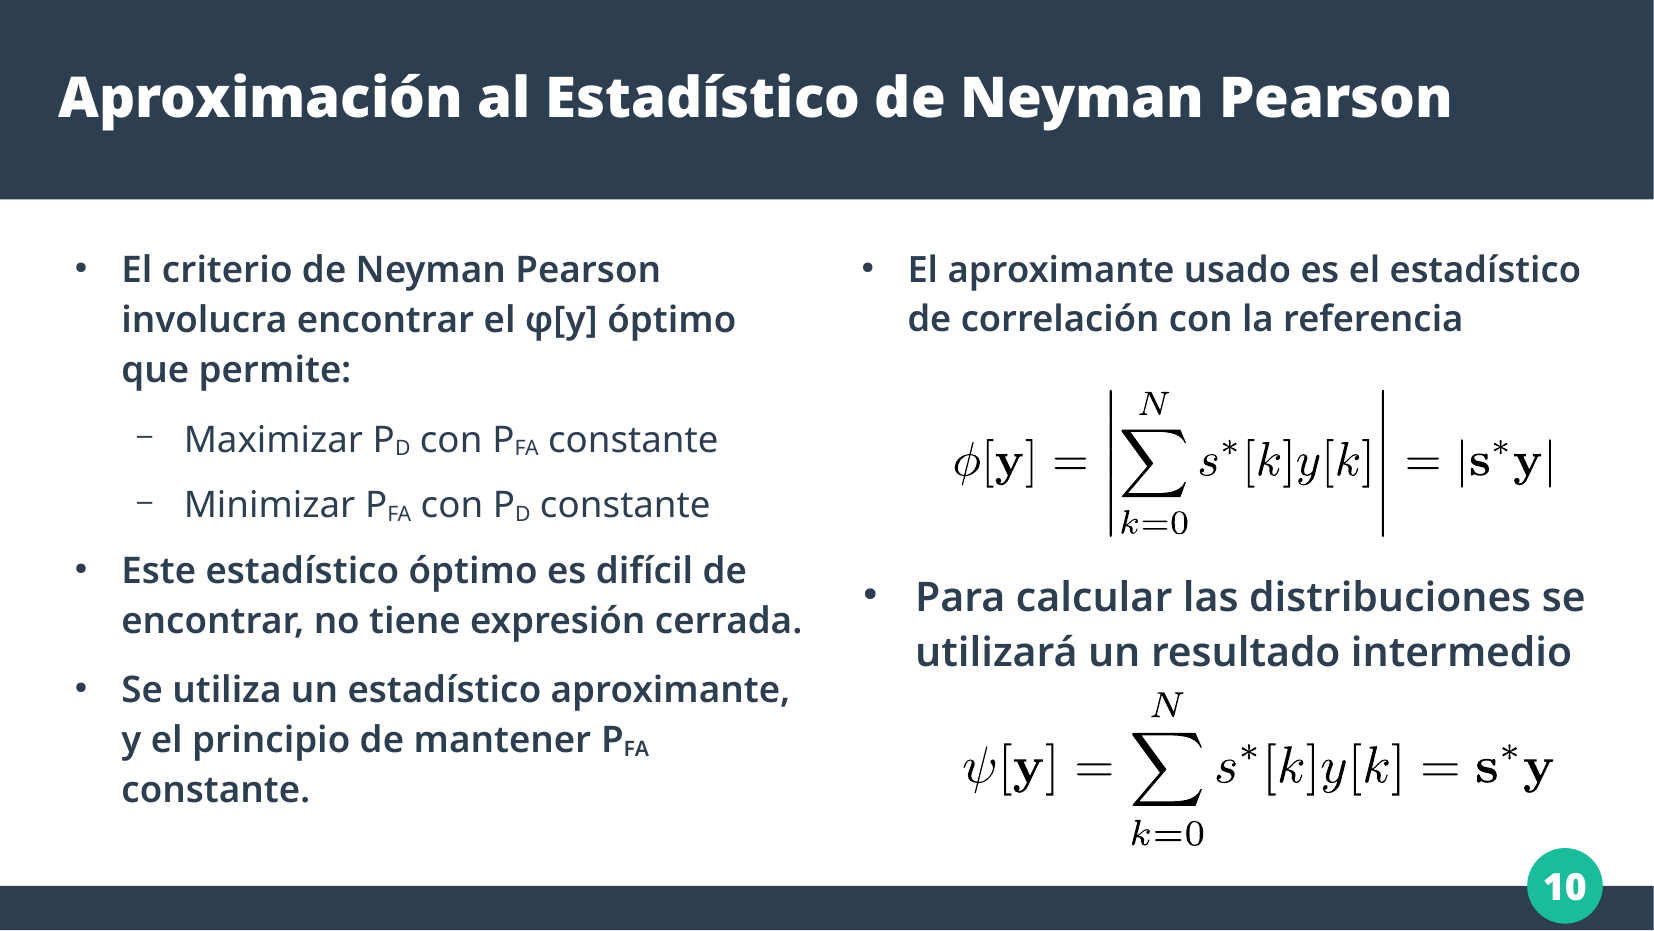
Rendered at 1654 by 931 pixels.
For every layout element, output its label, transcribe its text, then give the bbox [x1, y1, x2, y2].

list El aproximante usado es el estadístico de correlación con la referencia [845, 243, 1596, 376]
title Aproximación al Estadístico de Neyman Pearson [59, 37, 1595, 155]
text_box [963, 695, 1554, 846]
list El criterio de Neyman Pearson involucra encontrar el φ[y] óptimo que permite: Maximizar PD con PFA constante Minimizar PFA con PD constante Este estadístico óptimo es difícil de encontrar, no tiene expresión cerrada. Se utiliza un estadístico aproximante, y el principio de mantener PFA constante. [59, 243, 809, 826]
text_box [954, 389, 1551, 537]
list Para calcular las distribuciones se utilizará un resultado intermedio [845, 567, 1596, 695]
